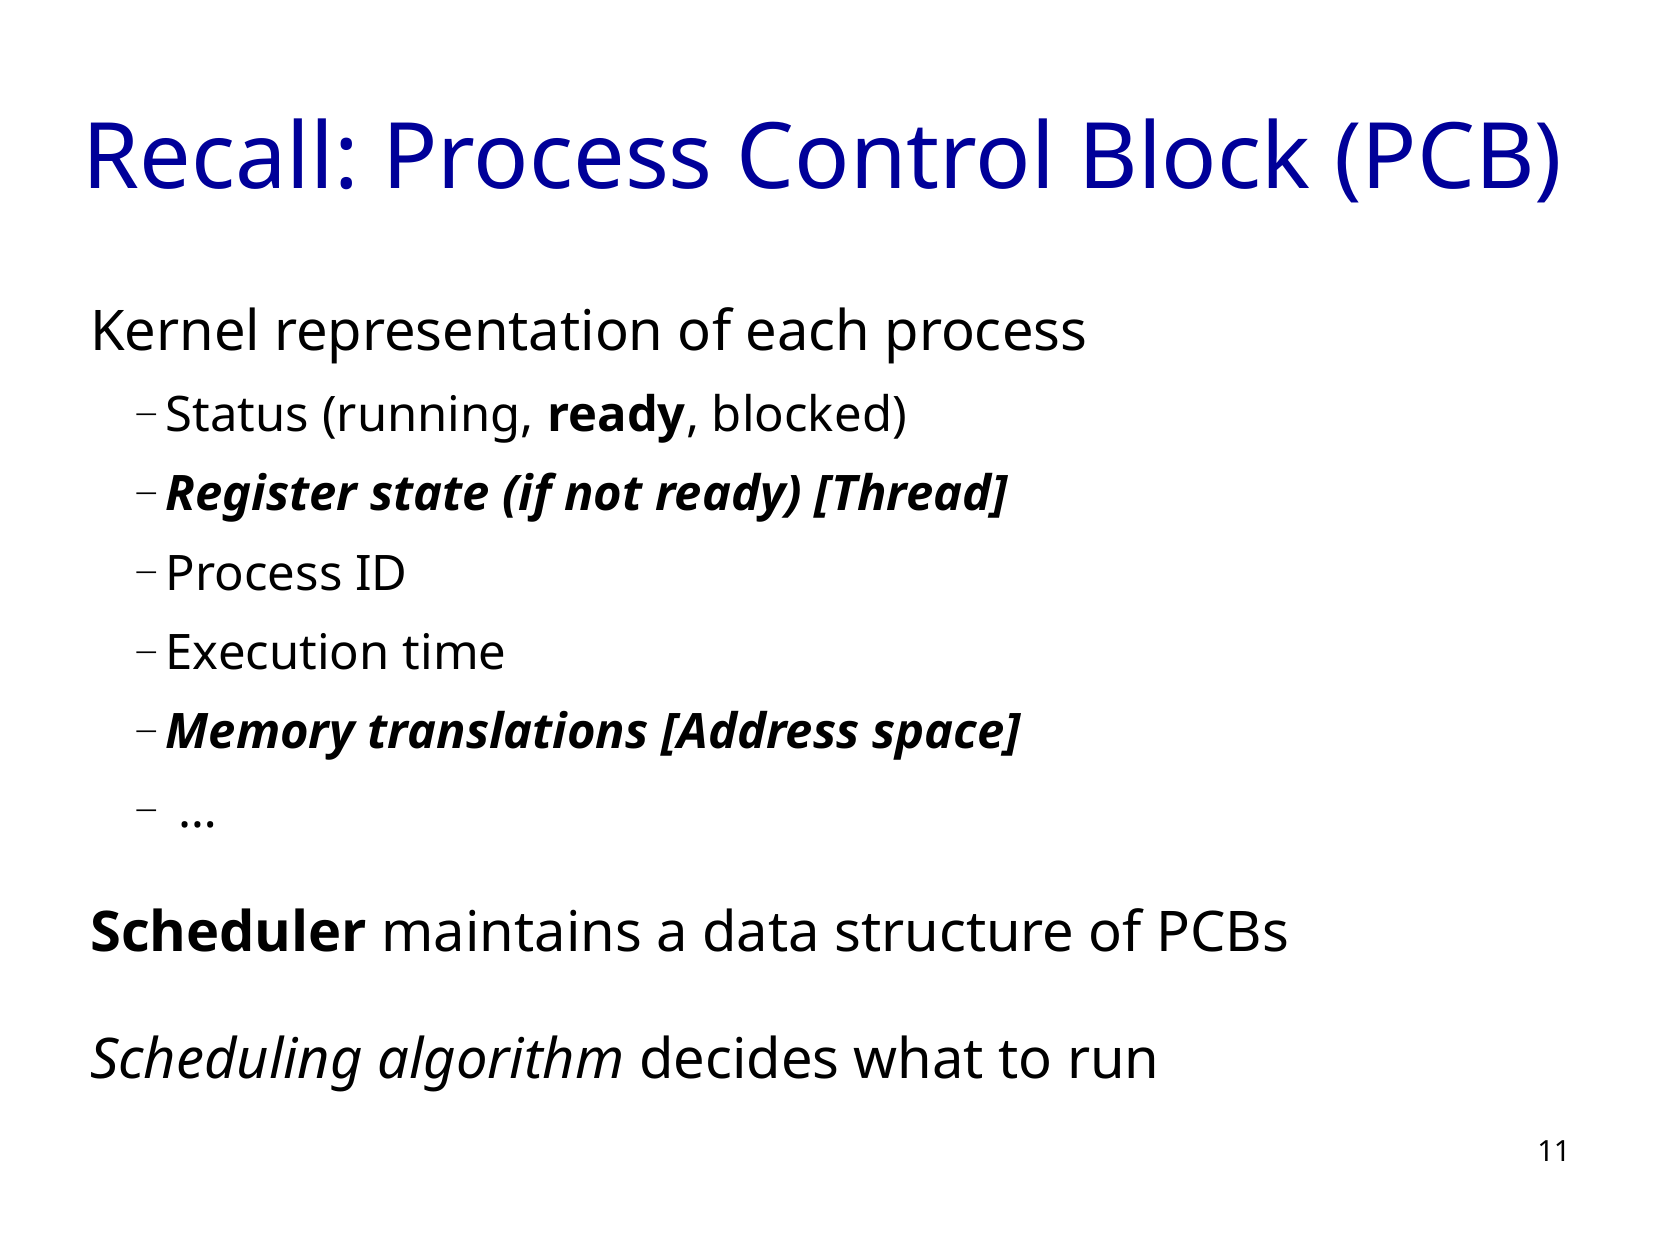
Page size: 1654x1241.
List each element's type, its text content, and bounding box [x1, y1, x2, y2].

title Recall: Process Control Block (PCB) [82, 49, 1571, 257]
list Kernel representation of each process Status (running, ready, blocked) Register state (if not ready) [Thread] Process ID Execution time Memory translations [Address space] … Scheduler maintains a data structure of PCBs Scheduling algorithm decides what to run [60, 290, 1571, 1096]
